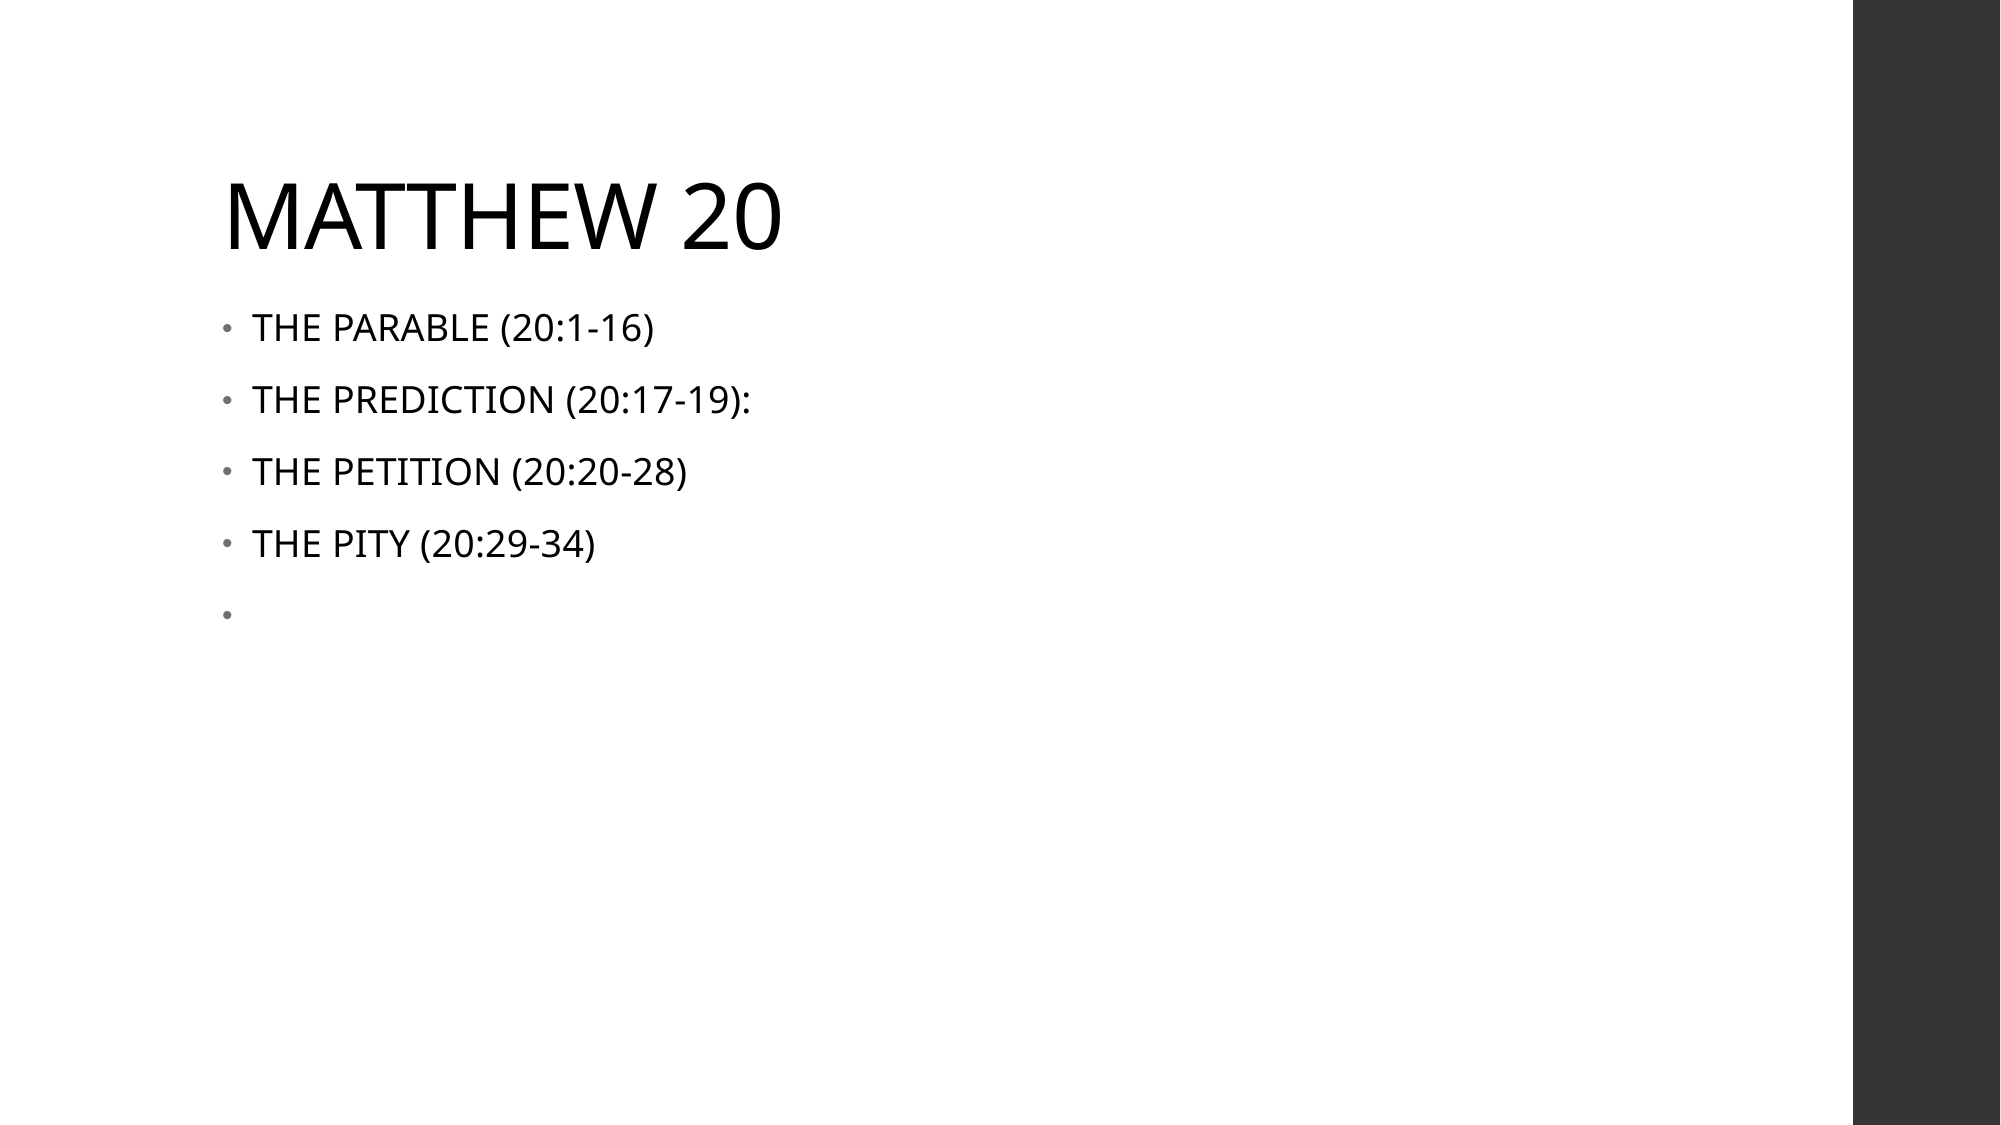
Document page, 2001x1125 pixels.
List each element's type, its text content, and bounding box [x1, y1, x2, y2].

title MATTHEW 20 [206, 60, 1797, 278]
list THE PARABLE (20:1-16) THE PREDICTION (20:17-19): THE PETITION (20:20-28) THE PITY (20:29-34) [206, 299, 1617, 1014]
